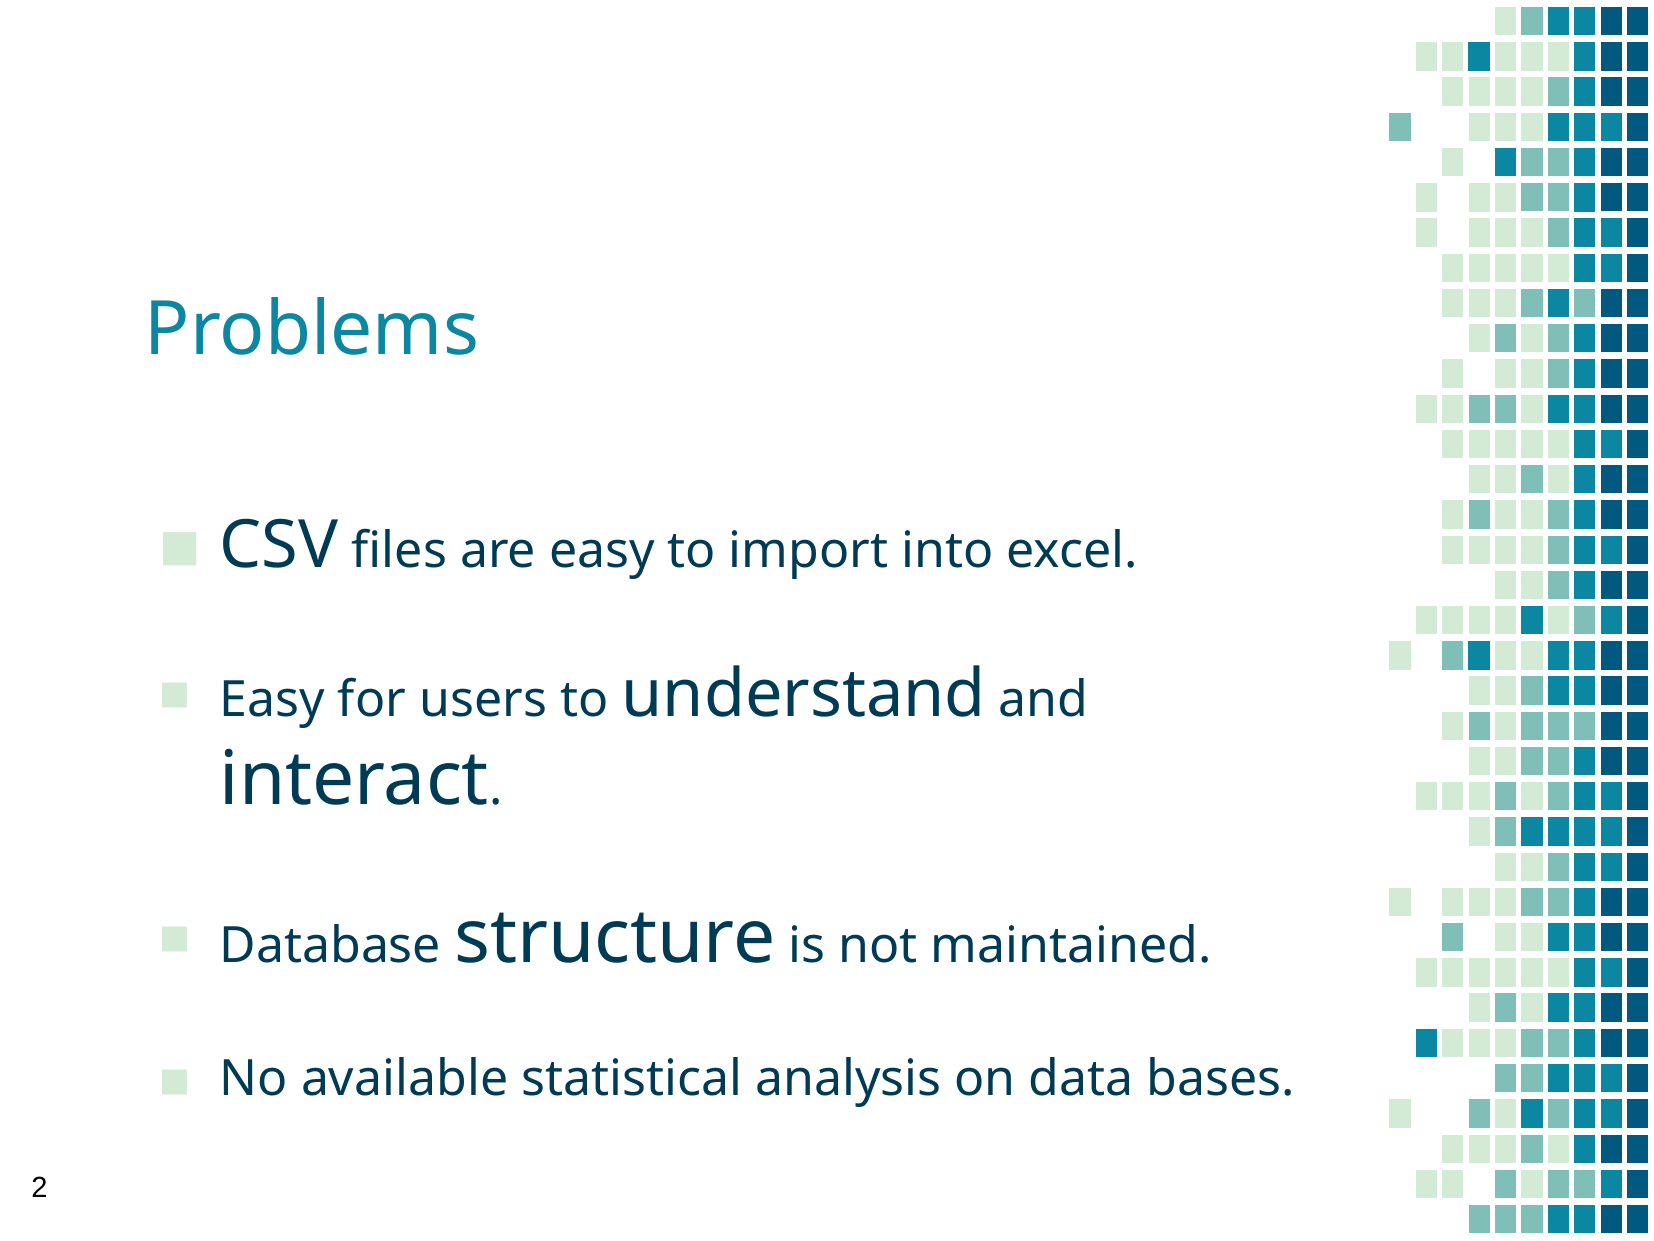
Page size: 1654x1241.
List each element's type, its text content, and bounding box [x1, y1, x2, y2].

slide_number <number> [16, 1138, 116, 1233]
list CSV files are easy to import into excel. Easy for users to understand and interact. Database structure is not maintained. No available statistical analysis on data bases. [129, 417, 1353, 1137]
title Problems [129, 178, 1353, 385]
